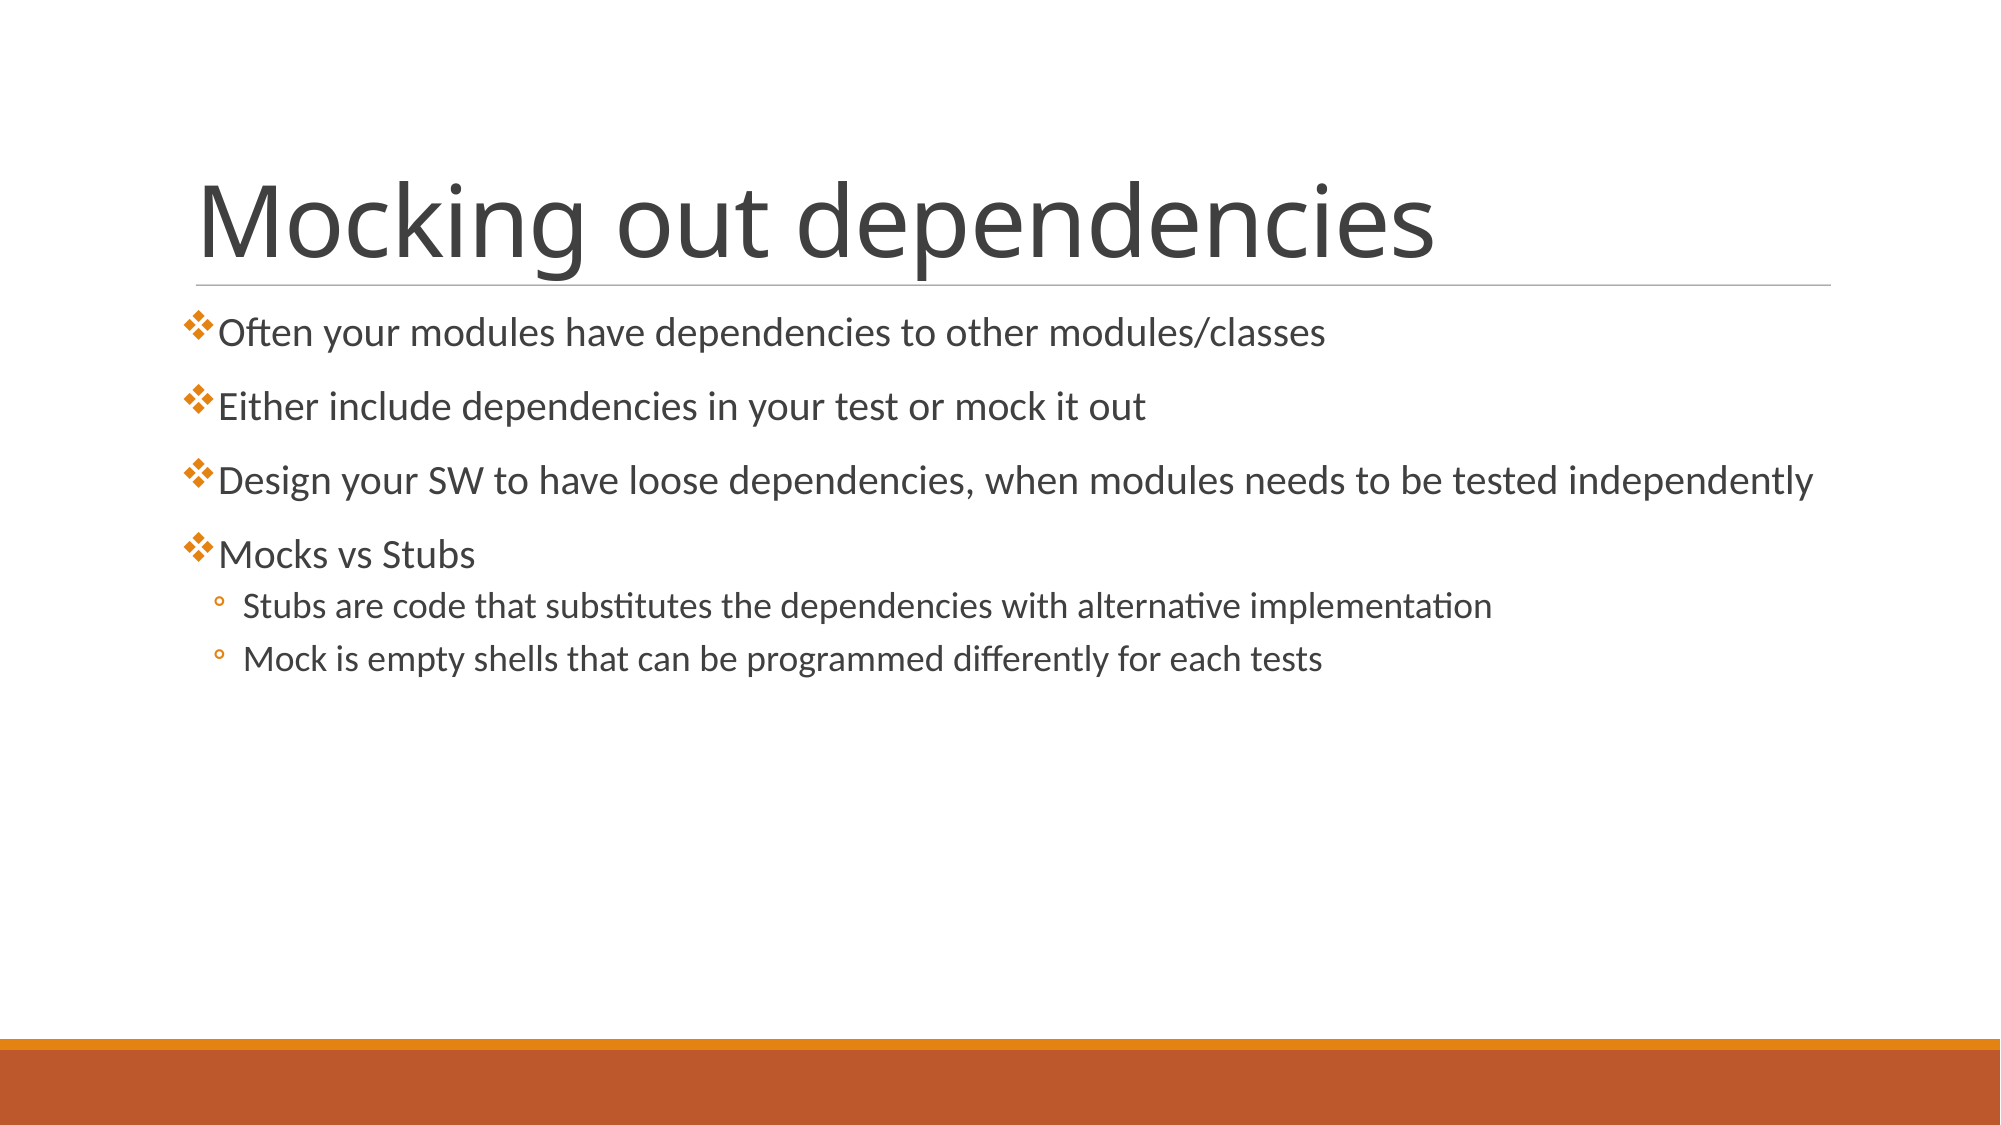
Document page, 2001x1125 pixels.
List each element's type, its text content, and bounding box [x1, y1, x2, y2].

title Mocking out dependencies [180, 47, 1830, 285]
list Often your modules have dependencies to other modules/classes Either include dependencies in your test or mock it out Design your SW to have loose dependencies, when modules needs to be tested independently Mocks vs Stubs Stubs are code that substitutes the dependencies with alternative implementation Mock is empty shells that can be programmed differently for each tests [180, 302, 1830, 963]
